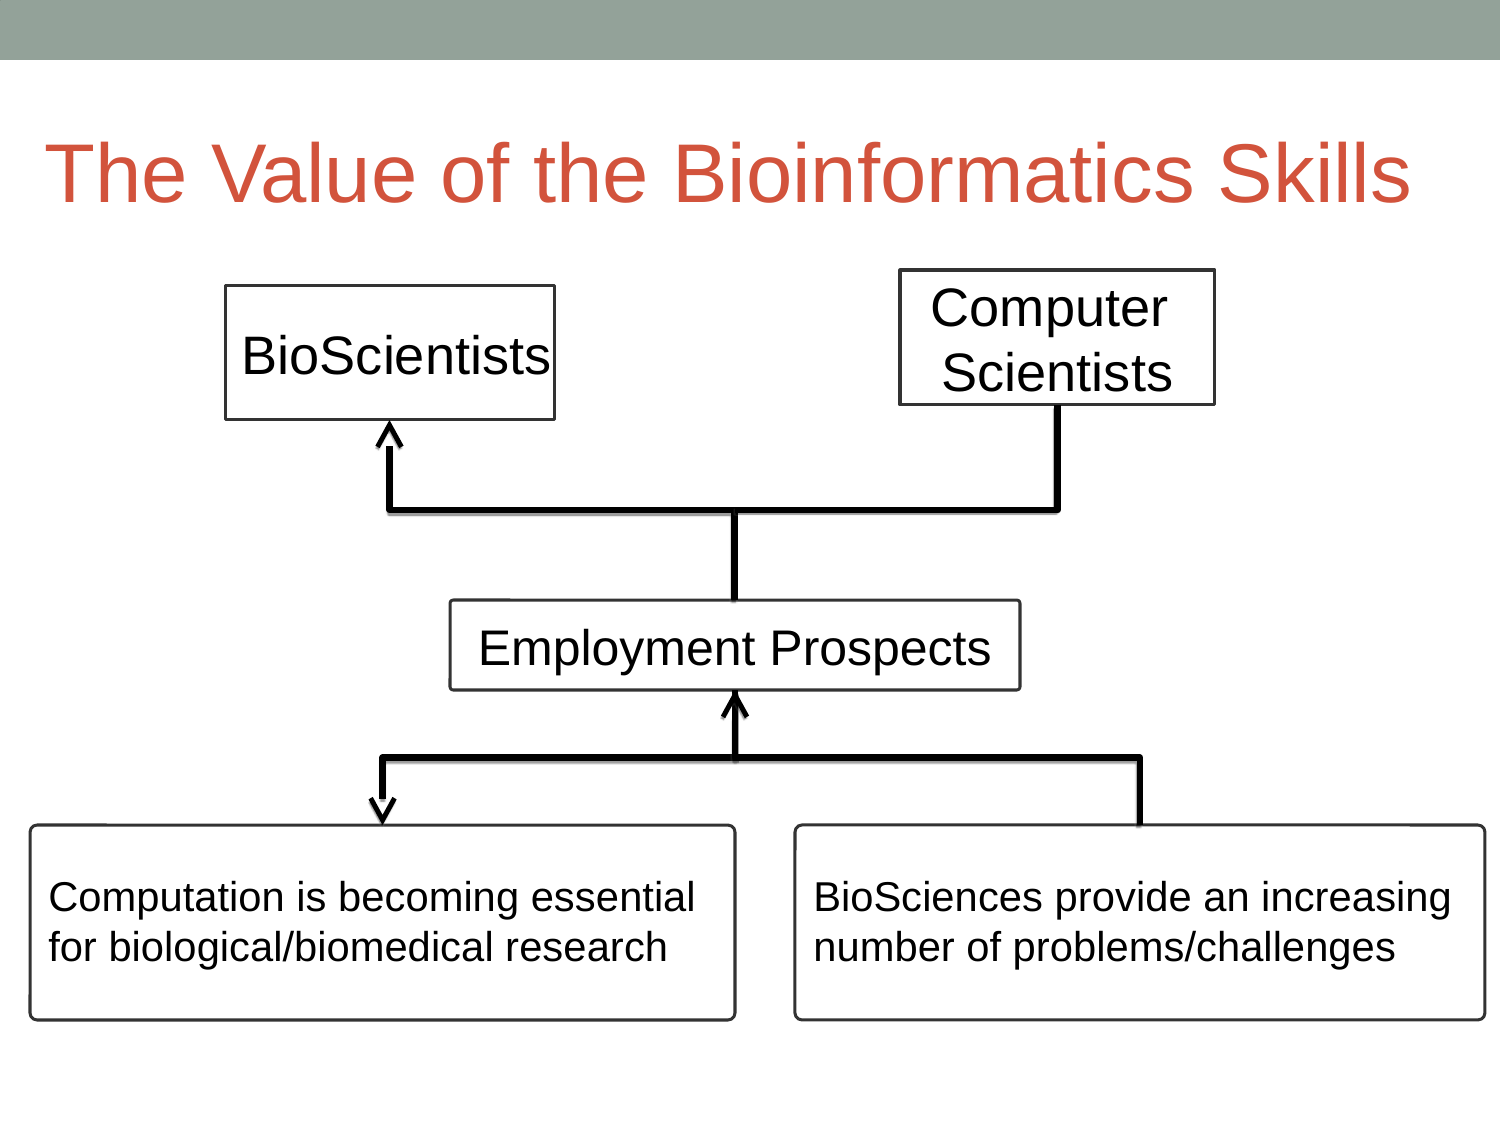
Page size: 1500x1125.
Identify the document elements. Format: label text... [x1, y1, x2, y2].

text_box Employment Prospects [450, 600, 1021, 691]
text_box The Value of the Bioinformatics Skills [30, 87, 1464, 250]
text_box BioSciences provide an increasing number of problems/challenges [794, 824, 1485, 1020]
text_box Computer Scientists [900, 270, 1215, 405]
text_box Computation is becoming essential for biological/biomedical research [30, 825, 736, 1021]
text_box BioScientists [225, 285, 555, 420]
